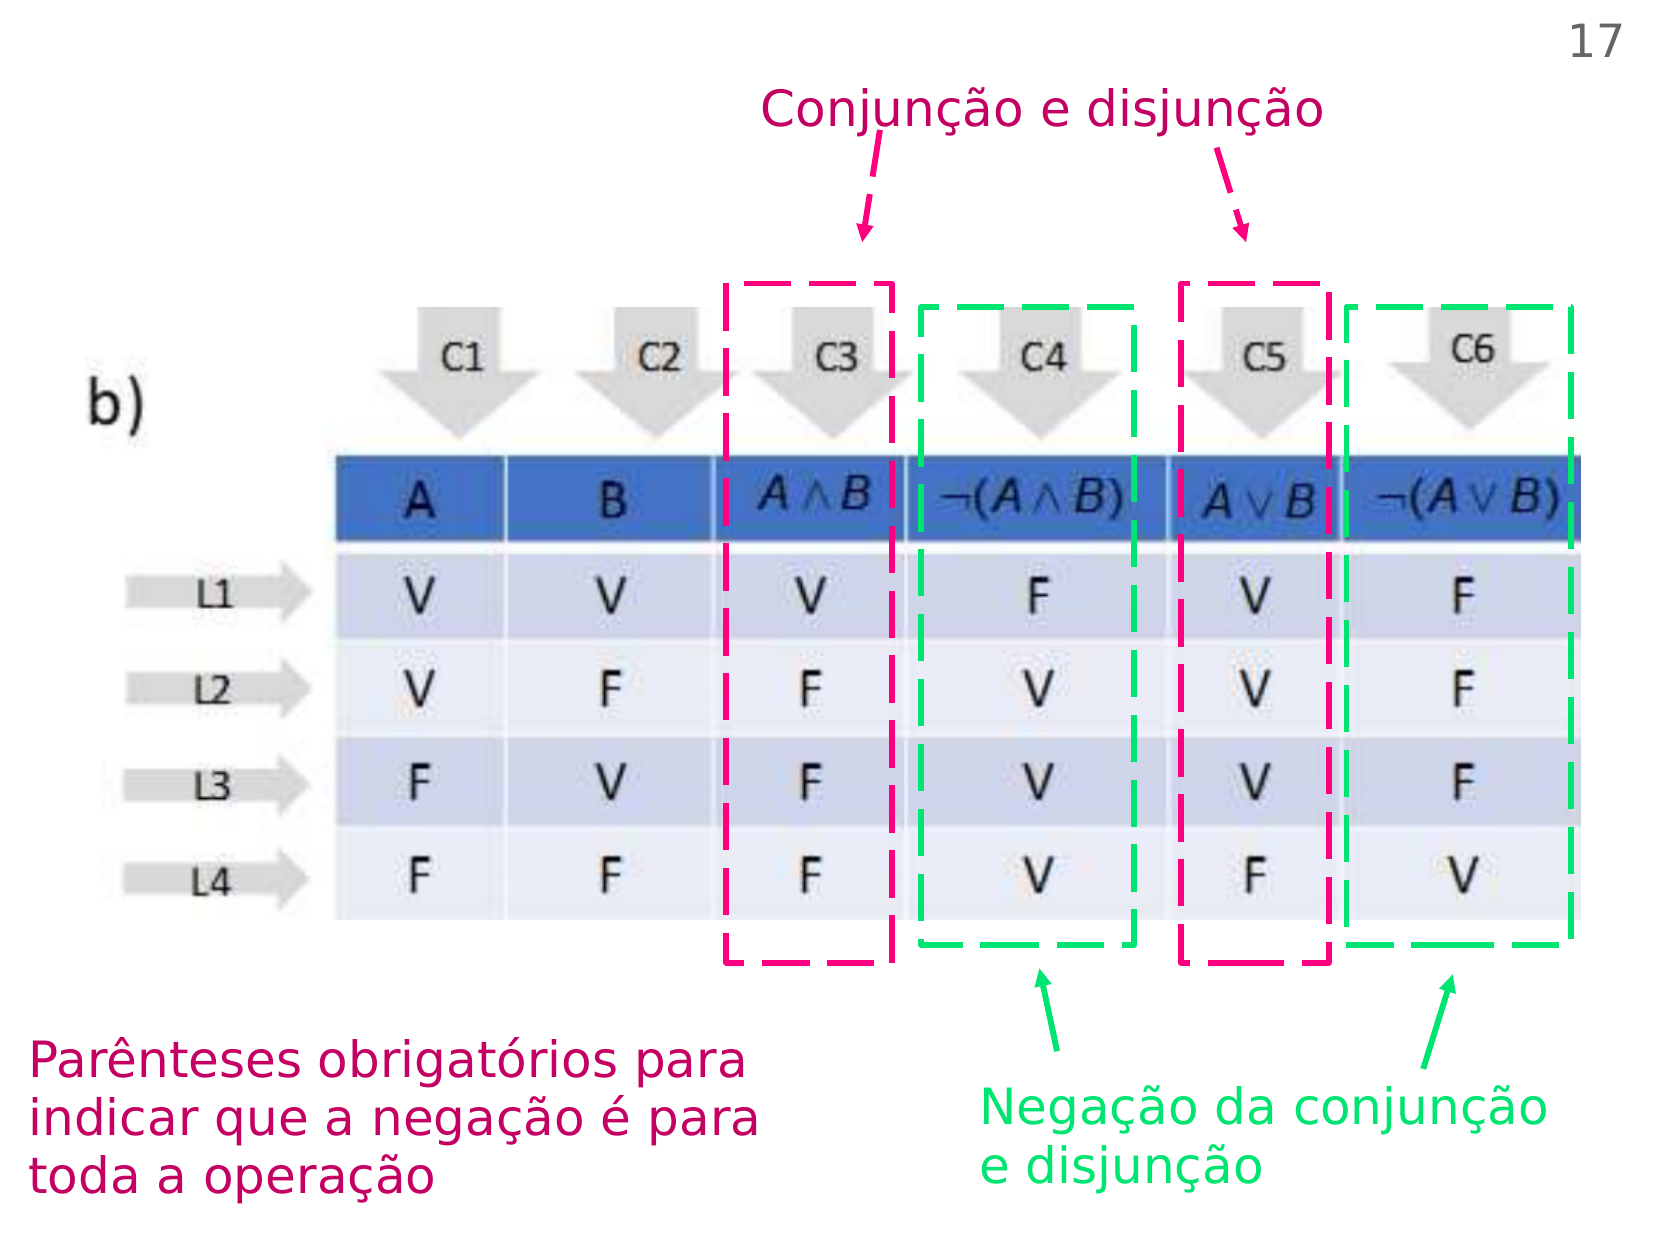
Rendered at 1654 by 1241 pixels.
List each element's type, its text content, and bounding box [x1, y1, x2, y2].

text_box Parênteses obrigatórios para indicar que a negação é para toda a operação [11, 1021, 857, 1217]
text_box Negação da conjunção e disjunção [962, 1068, 1583, 1223]
picture [85, 307, 1581, 920]
text_box Conjunção e disjunção [744, 70, 1350, 149]
